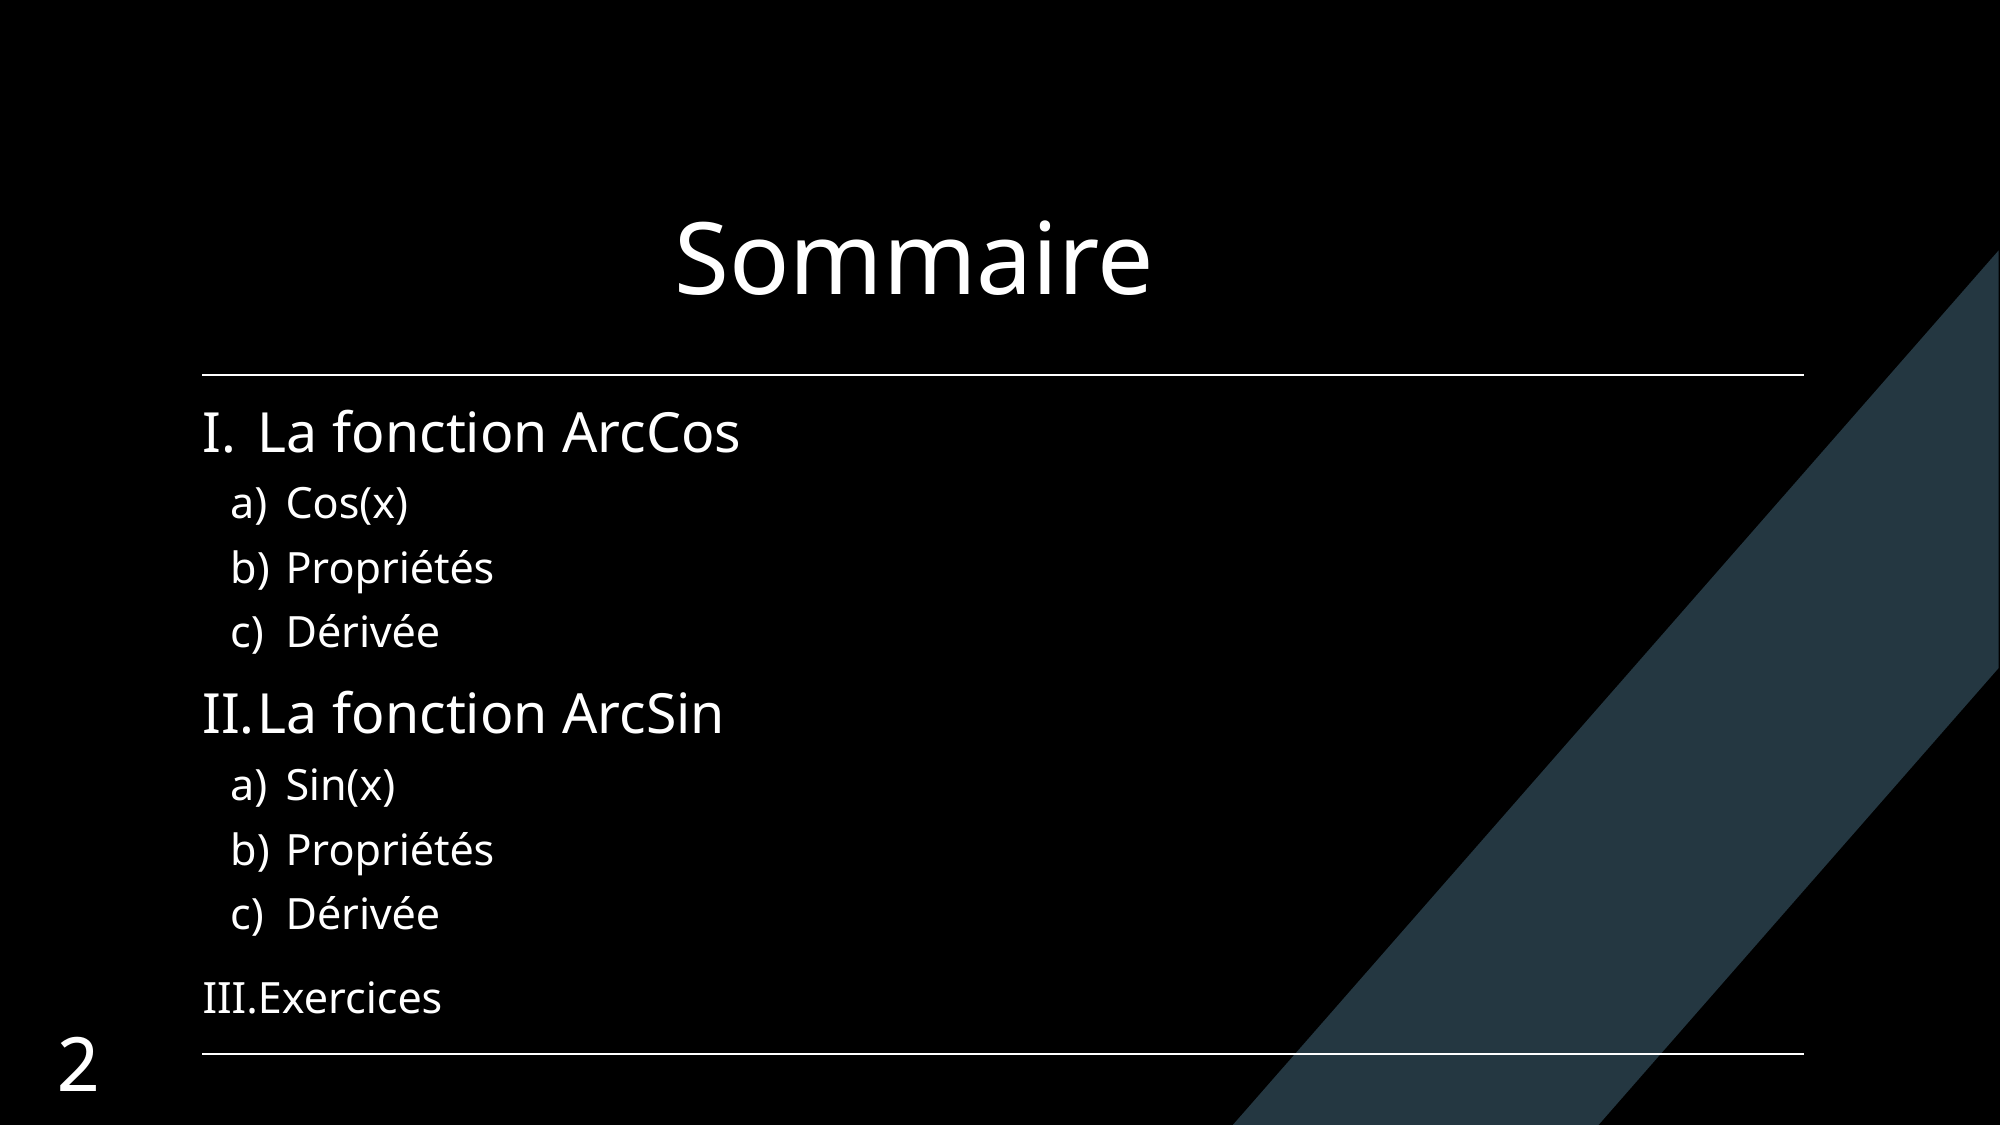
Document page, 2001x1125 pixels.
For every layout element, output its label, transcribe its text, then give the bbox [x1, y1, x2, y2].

list La fonction ArcCos Cos(x) Propriétés Dérivée La fonction ArcSin Sin(x) Propriétés Dérivée Exercices [187, 382, 1332, 1034]
title Sommaire [187, 143, 1642, 367]
text_box <number> [40, 1003, 433, 1107]
text_box [0, 0, 2000, 1125]
